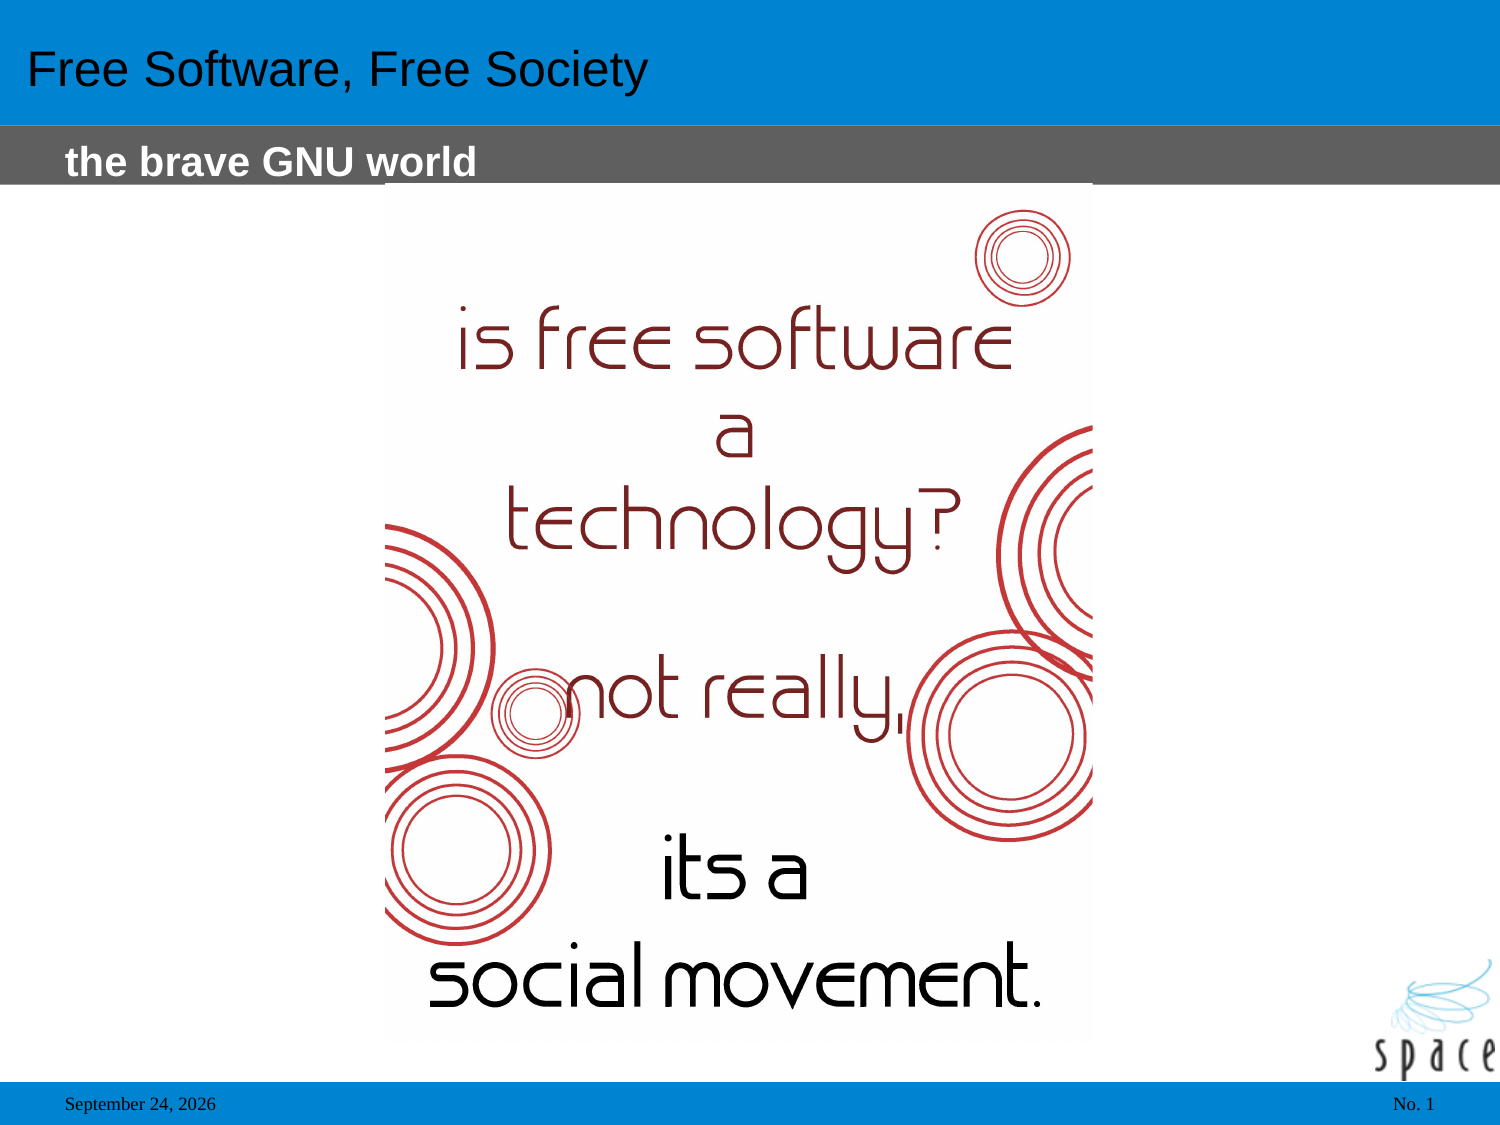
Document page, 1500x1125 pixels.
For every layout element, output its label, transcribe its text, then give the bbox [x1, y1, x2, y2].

picture [1375, 959, 1495, 1081]
picture [385, 183, 1093, 1043]
title the brave GNU world [64, 132, 1436, 193]
